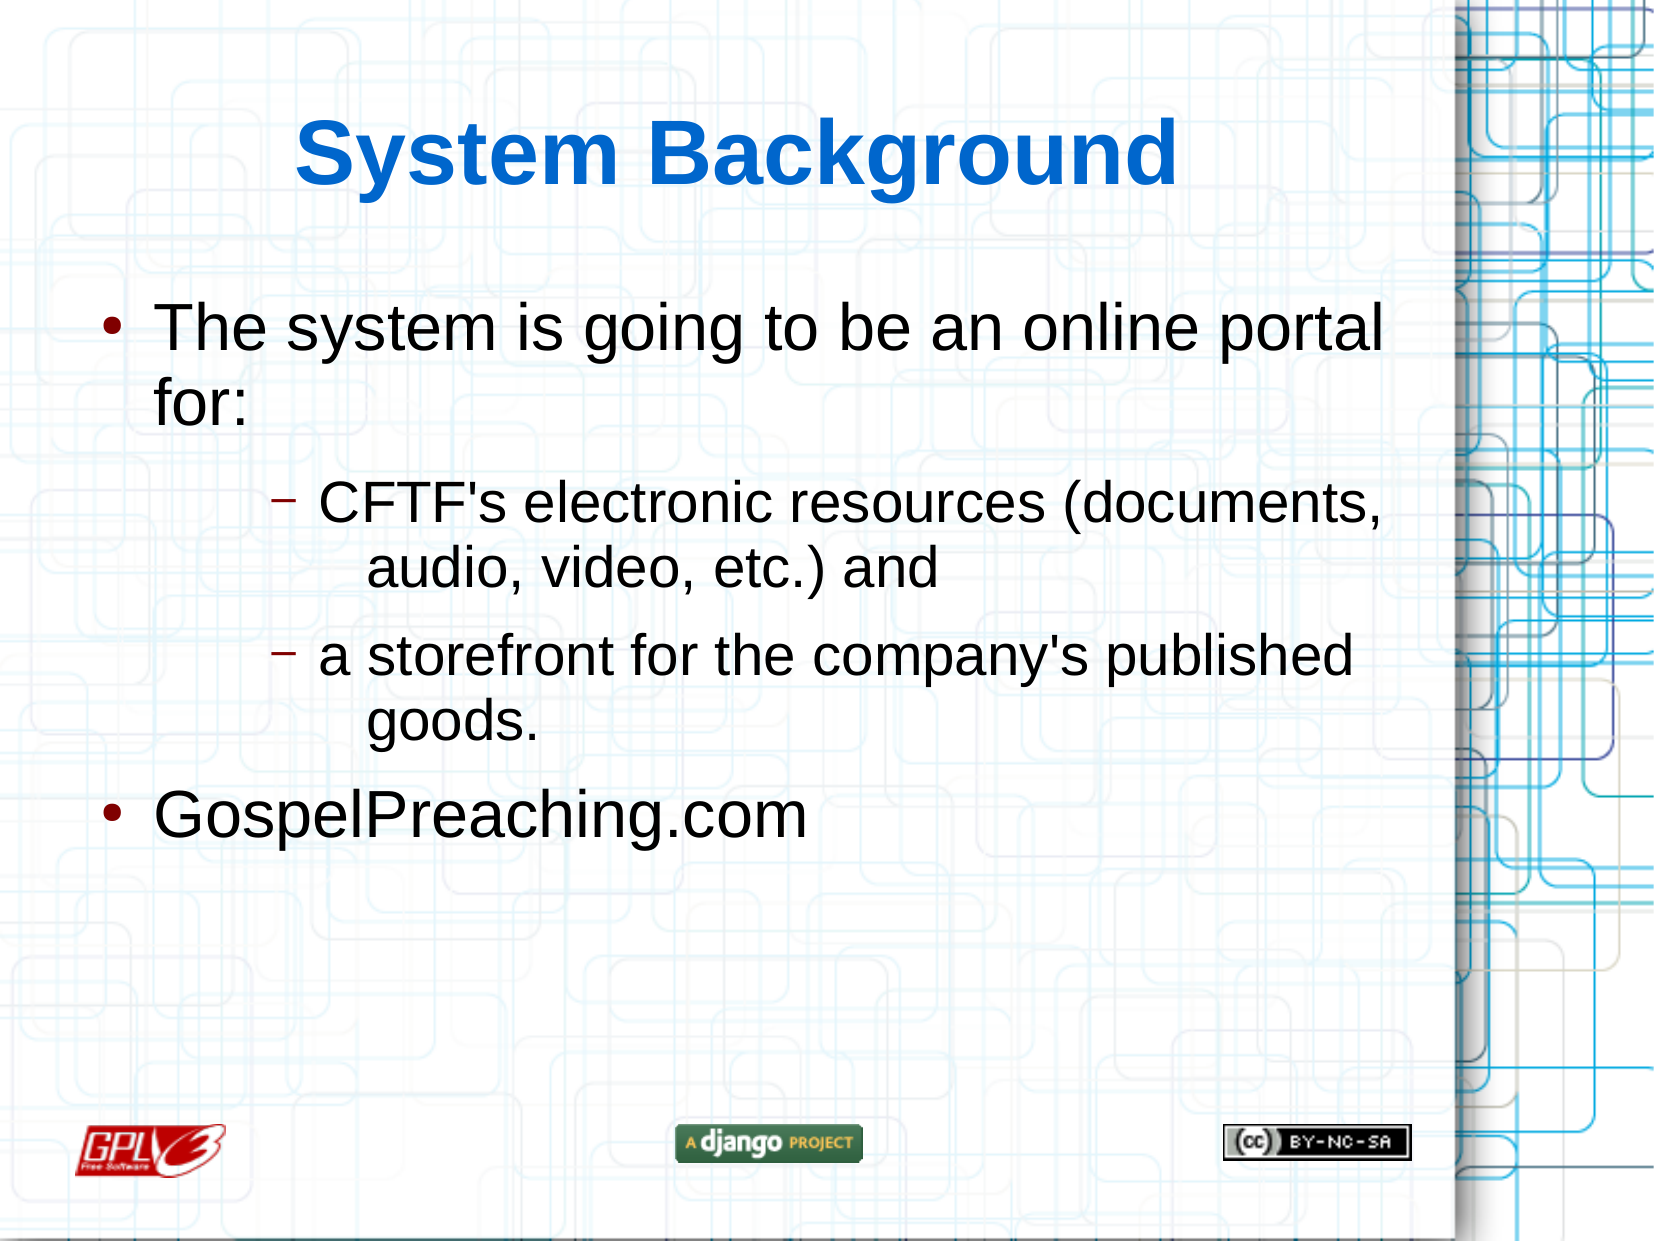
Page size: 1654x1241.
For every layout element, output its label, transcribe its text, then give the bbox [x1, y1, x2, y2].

list The system is going to be an online portal for: CFTF's electronic resources (documents, audio, video, etc.) and a storefront for the company's published goods. GospelPreaching.com [82, 290, 1418, 1109]
title System Background [59, 49, 1418, 257]
picture [0, 0, 1654, 1241]
